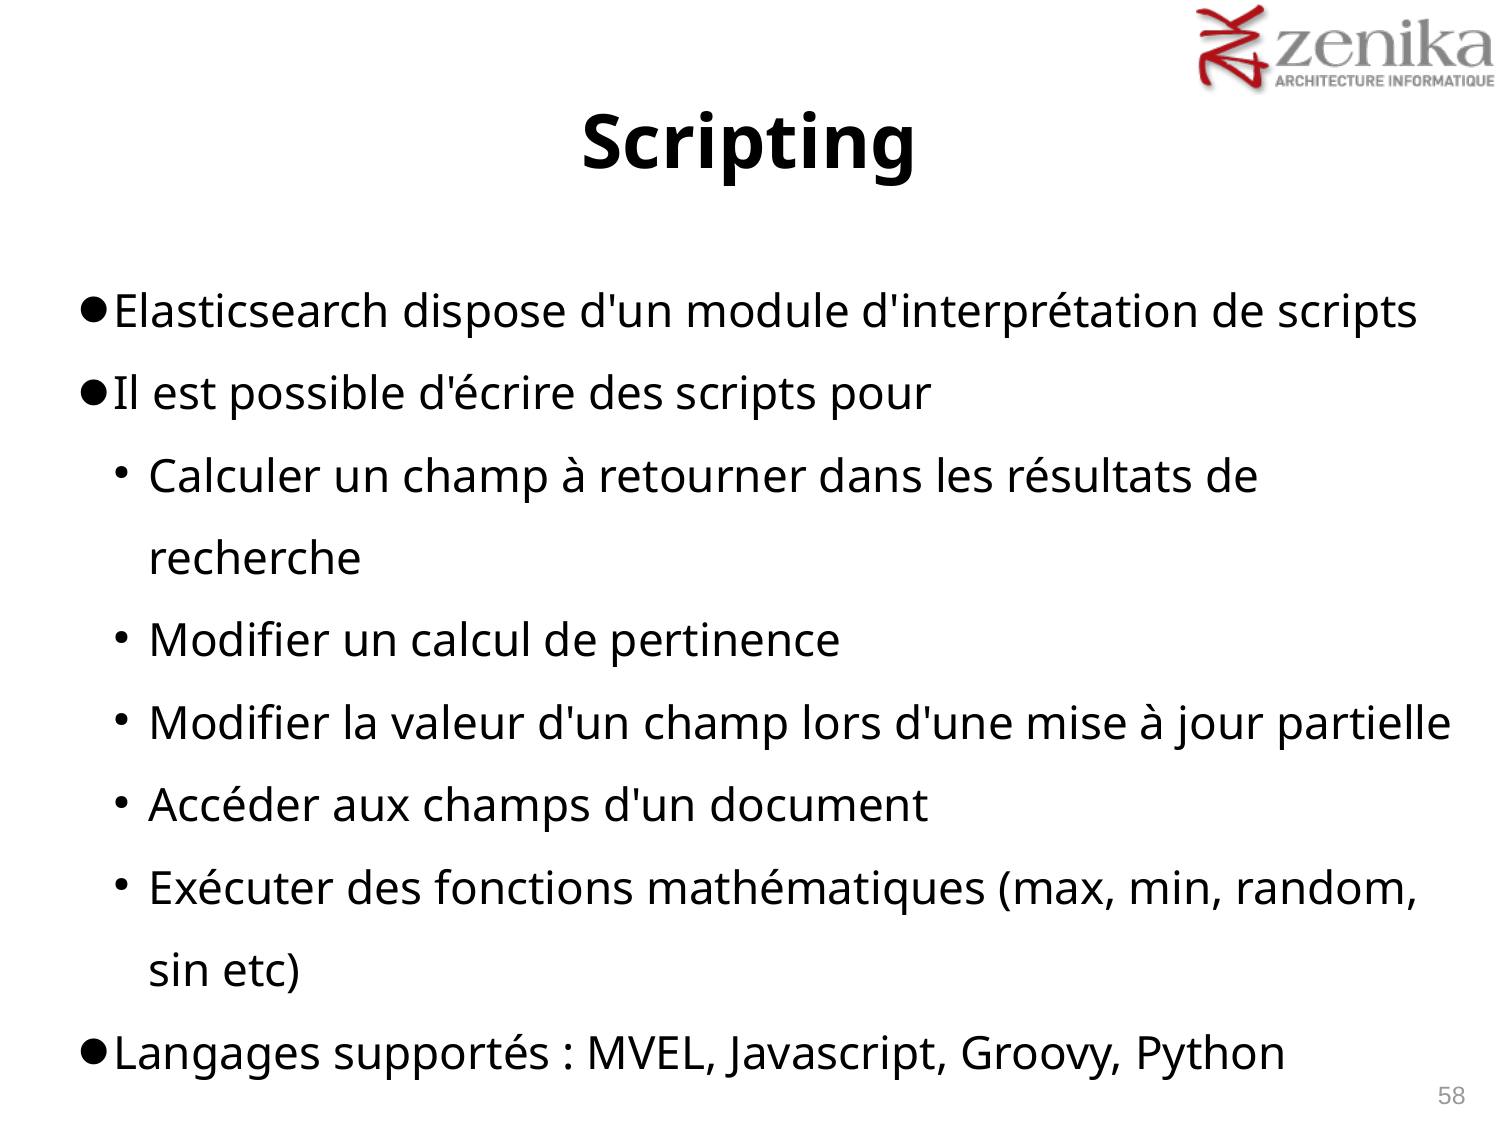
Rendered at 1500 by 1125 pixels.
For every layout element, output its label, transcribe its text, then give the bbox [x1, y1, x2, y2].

text_box Scripting [75, 29, 1425, 238]
picture [1190, 0, 1500, 95]
text_box Elasticsearch dispose d'un module d'interprétation de scripts Il est possible d'écrire des scripts pour Calculer un champ à retourner dans les résultats de recherche Modifier un calcul de pertinence Modifier la valeur d'un champ lors d'une mise à jour partielle Accéder aux champs d'un document Exécuter des fonctions mathématiques (max, min, random, sin etc) Langages supportés : MVEL, Javascript, Groovy, Python [63, 238, 1470, 1022]
